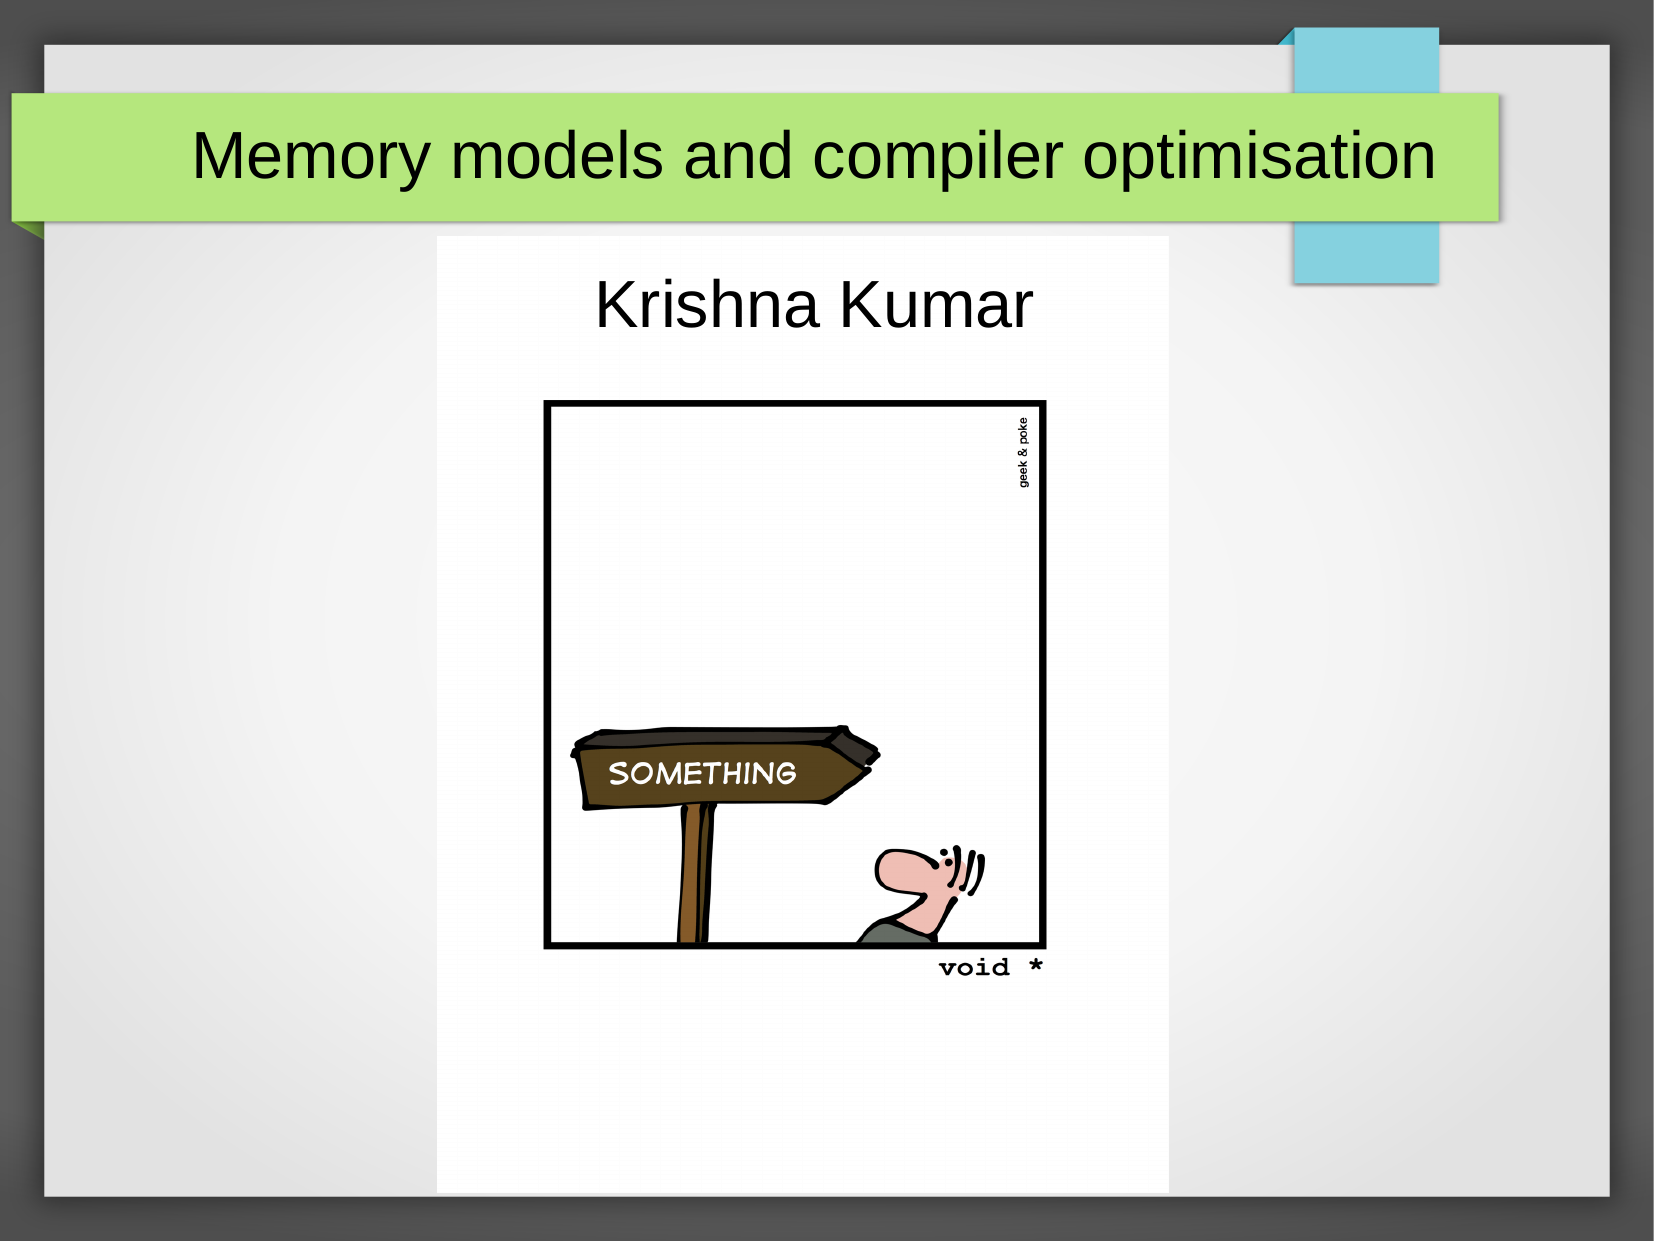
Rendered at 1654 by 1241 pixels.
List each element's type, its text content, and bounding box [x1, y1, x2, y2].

picture [0, 0, 1654, 1241]
subtitle Memory models and compiler optimisation Krishna Kumar [70, 118, 1559, 342]
